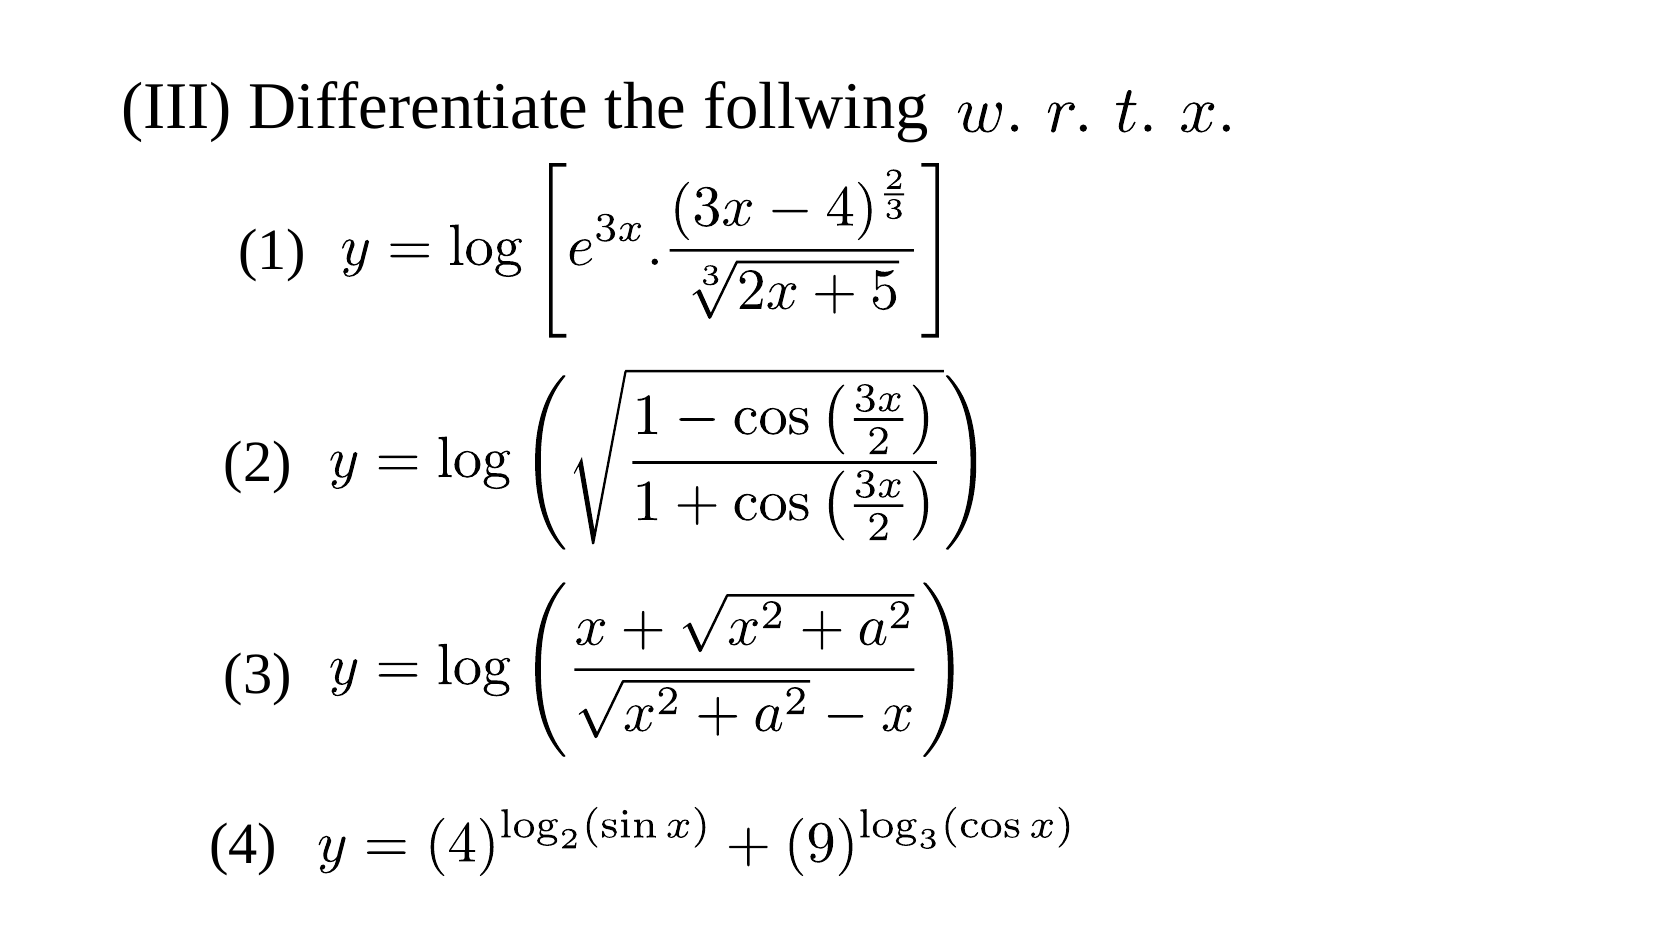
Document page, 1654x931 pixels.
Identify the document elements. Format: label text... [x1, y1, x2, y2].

text_box [330, 582, 954, 757]
text_box [342, 163, 939, 338]
text_box [957, 90, 1231, 133]
title (III) Differentiate the follwing (1) (2) (3) (4) [47, 37, 1595, 898]
text_box [318, 806, 1070, 877]
text_box [330, 369, 977, 550]
